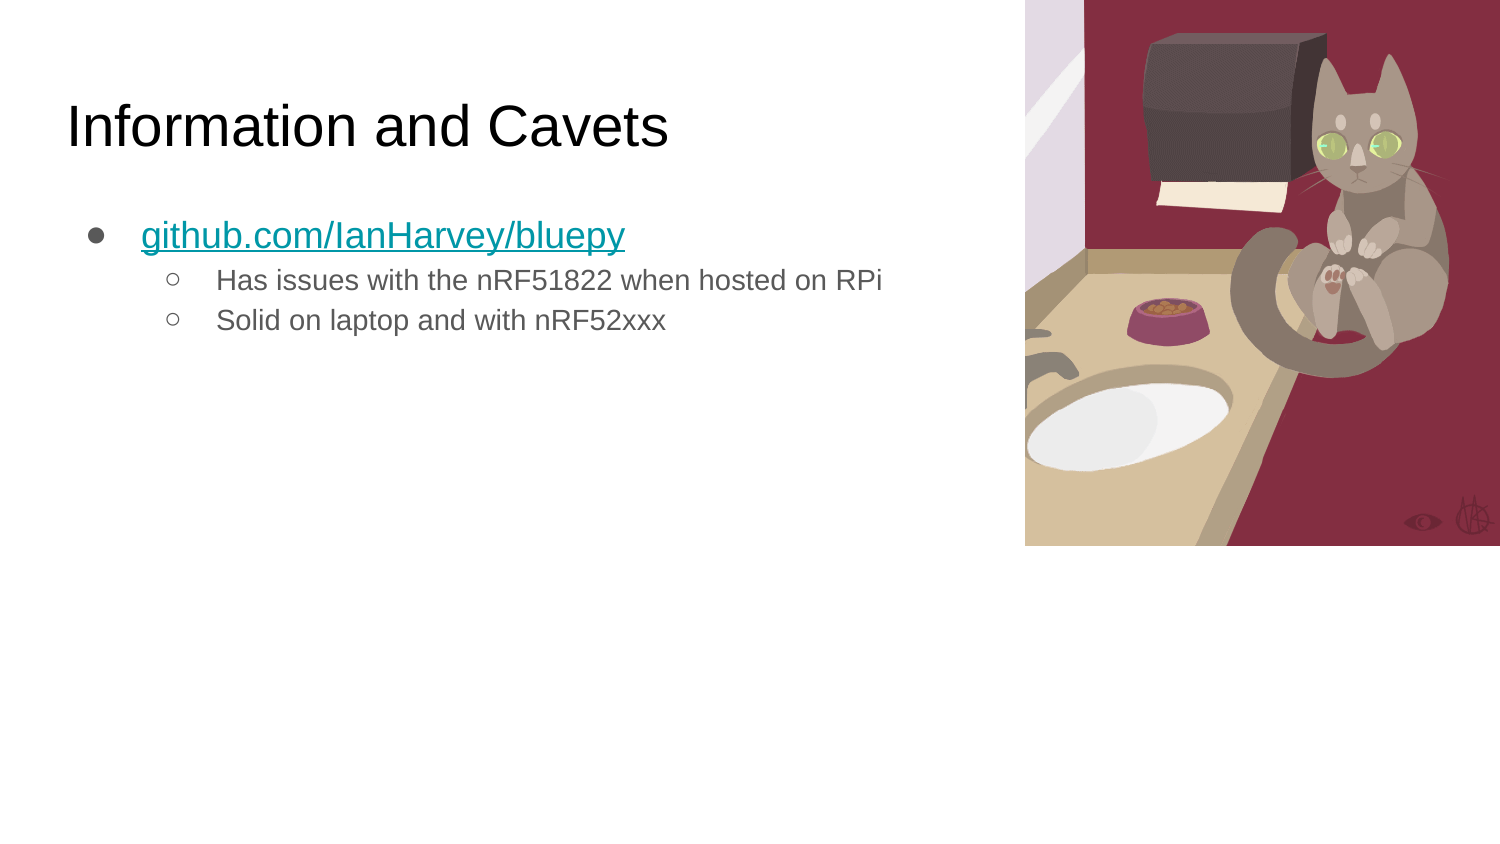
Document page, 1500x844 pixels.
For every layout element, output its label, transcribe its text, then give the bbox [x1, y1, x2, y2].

picture [1025, 0, 1500, 546]
list github.com/IanHarvey/bluepy Has issues with the nRF51822 when hosted on RPi Solid on laptop and with nRF52xxx [51, 189, 1449, 750]
title Information and Cavets [51, 72, 1025, 167]
